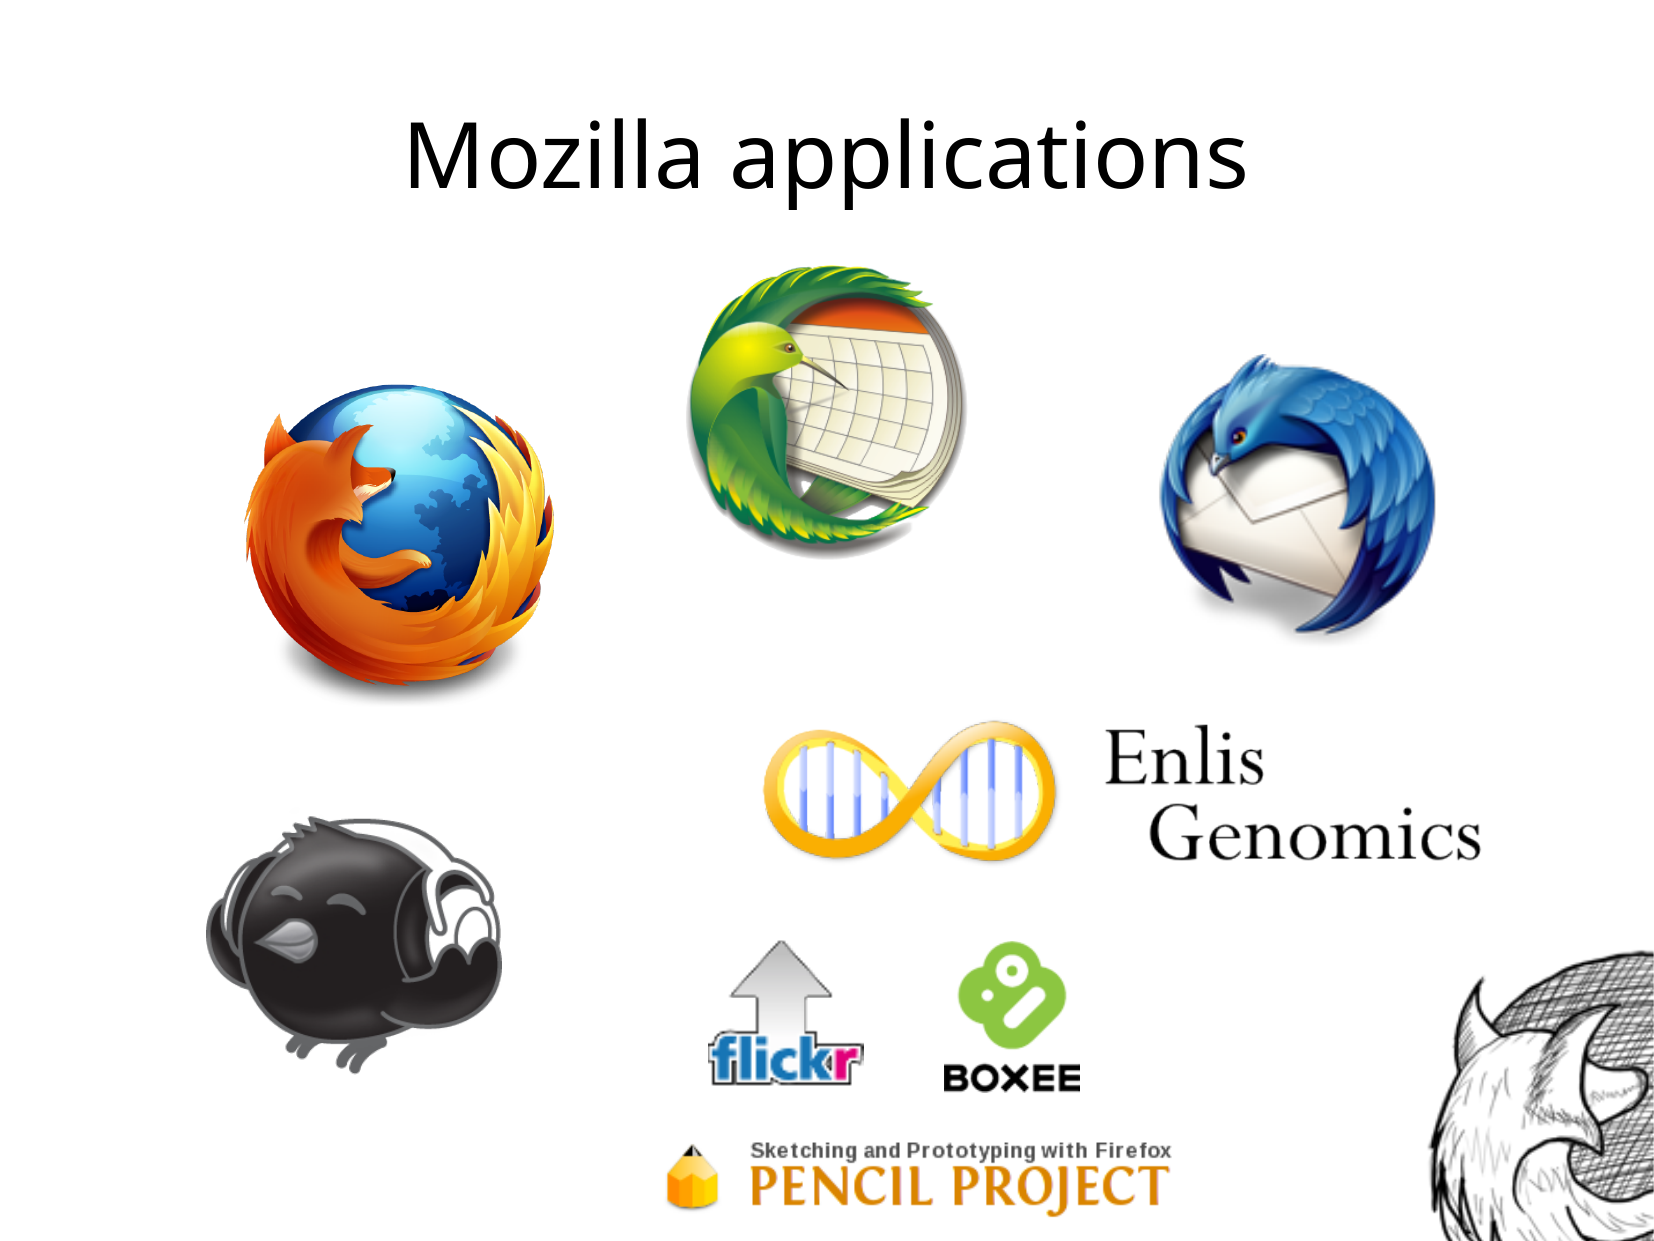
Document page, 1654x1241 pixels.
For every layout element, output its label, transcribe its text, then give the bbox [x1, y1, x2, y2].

picture [679, 265, 975, 562]
picture [206, 797, 502, 1093]
picture [731, 708, 1565, 876]
picture [708, 937, 864, 1093]
picture [236, 383, 562, 709]
picture [944, 941, 1080, 1093]
picture [1386, 915, 1654, 1241]
title Mozilla applications [82, 56, 1571, 250]
picture [1151, 354, 1447, 650]
picture [631, 1121, 1182, 1234]
